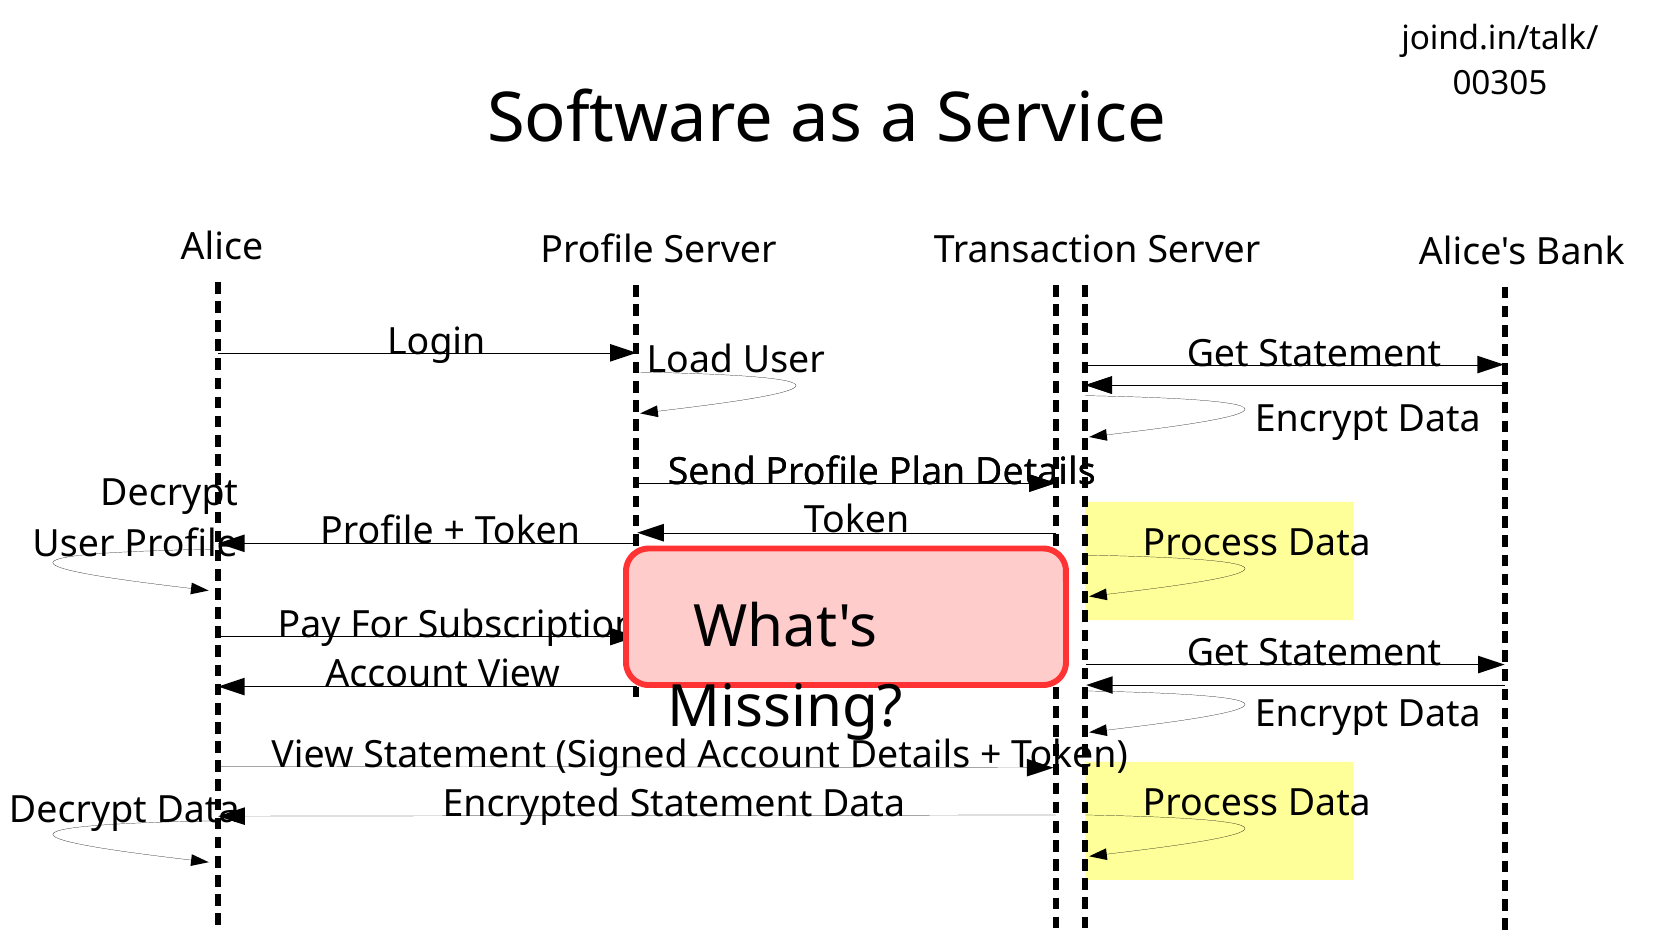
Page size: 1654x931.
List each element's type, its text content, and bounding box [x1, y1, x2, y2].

text_box Profile + Token [305, 496, 551, 554]
text_box View Statement (Signed Account Details + Token) [256, 720, 1020, 778]
text_box Encrypt Data [1240, 679, 1464, 786]
text_box [625, 548, 1067, 686]
text_box Encrypted Statement Data [428, 768, 848, 827]
text_box Pay For Subscription [262, 590, 592, 649]
text_box Get Statement [1172, 618, 1419, 677]
text_box Alice's Bank [1404, 216, 1607, 275]
text_box [1085, 556, 1354, 621]
text_box Login [372, 306, 483, 365]
text_box [1085, 501, 1354, 555]
text_box [1085, 761, 1240, 815]
text_box Profile Server [525, 215, 749, 274]
title Software as a Service [82, 37, 1571, 193]
text_box Send Profile Plan Details [653, 437, 1040, 495]
text_box Load User [631, 324, 972, 432]
text_box Process Data [1127, 507, 1354, 615]
text_box Decrypt User Profile [17, 458, 218, 565]
text_box Decrypt Data [0, 775, 225, 882]
text_box Process Data [1127, 767, 1354, 875]
text_box [1085, 816, 1354, 880]
text_box Encrypt Data [1240, 383, 1464, 491]
text_box What's Missing? [652, 577, 1056, 668]
text_box Get Statement [1172, 318, 1419, 377]
text_box Alice [165, 212, 271, 271]
text_box Account View [310, 639, 544, 698]
text_box Transaction Server [919, 215, 1222, 274]
text_box Token [789, 495, 906, 544]
